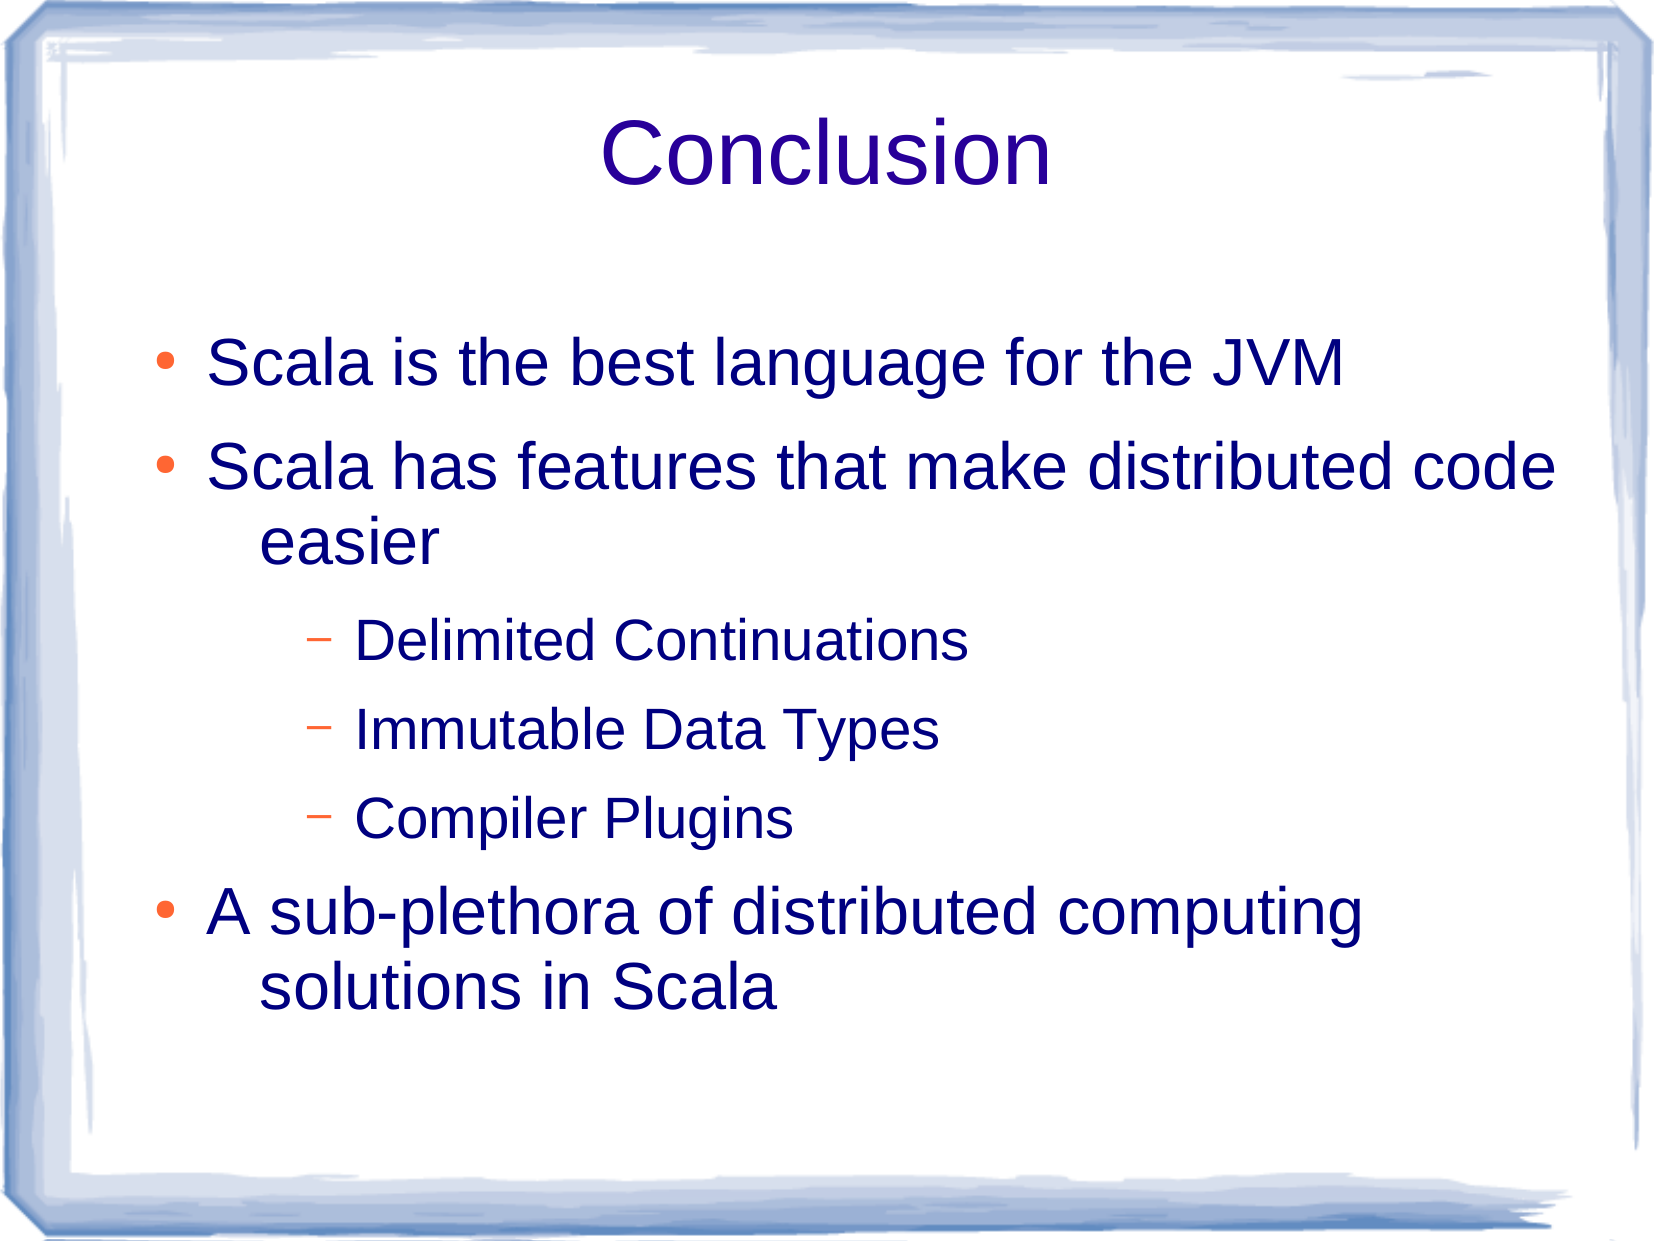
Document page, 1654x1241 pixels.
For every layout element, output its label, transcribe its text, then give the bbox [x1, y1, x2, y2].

title Conclusion [82, 56, 1571, 250]
picture [0, 0, 1654, 1241]
list Scala is the best language for the JVM Scala has features that make distributed code easier Delimited Continuations Immutable Data Types Compiler Plugins A sub-plethora of distributed computing solutions in Scala [118, 324, 1571, 1129]
